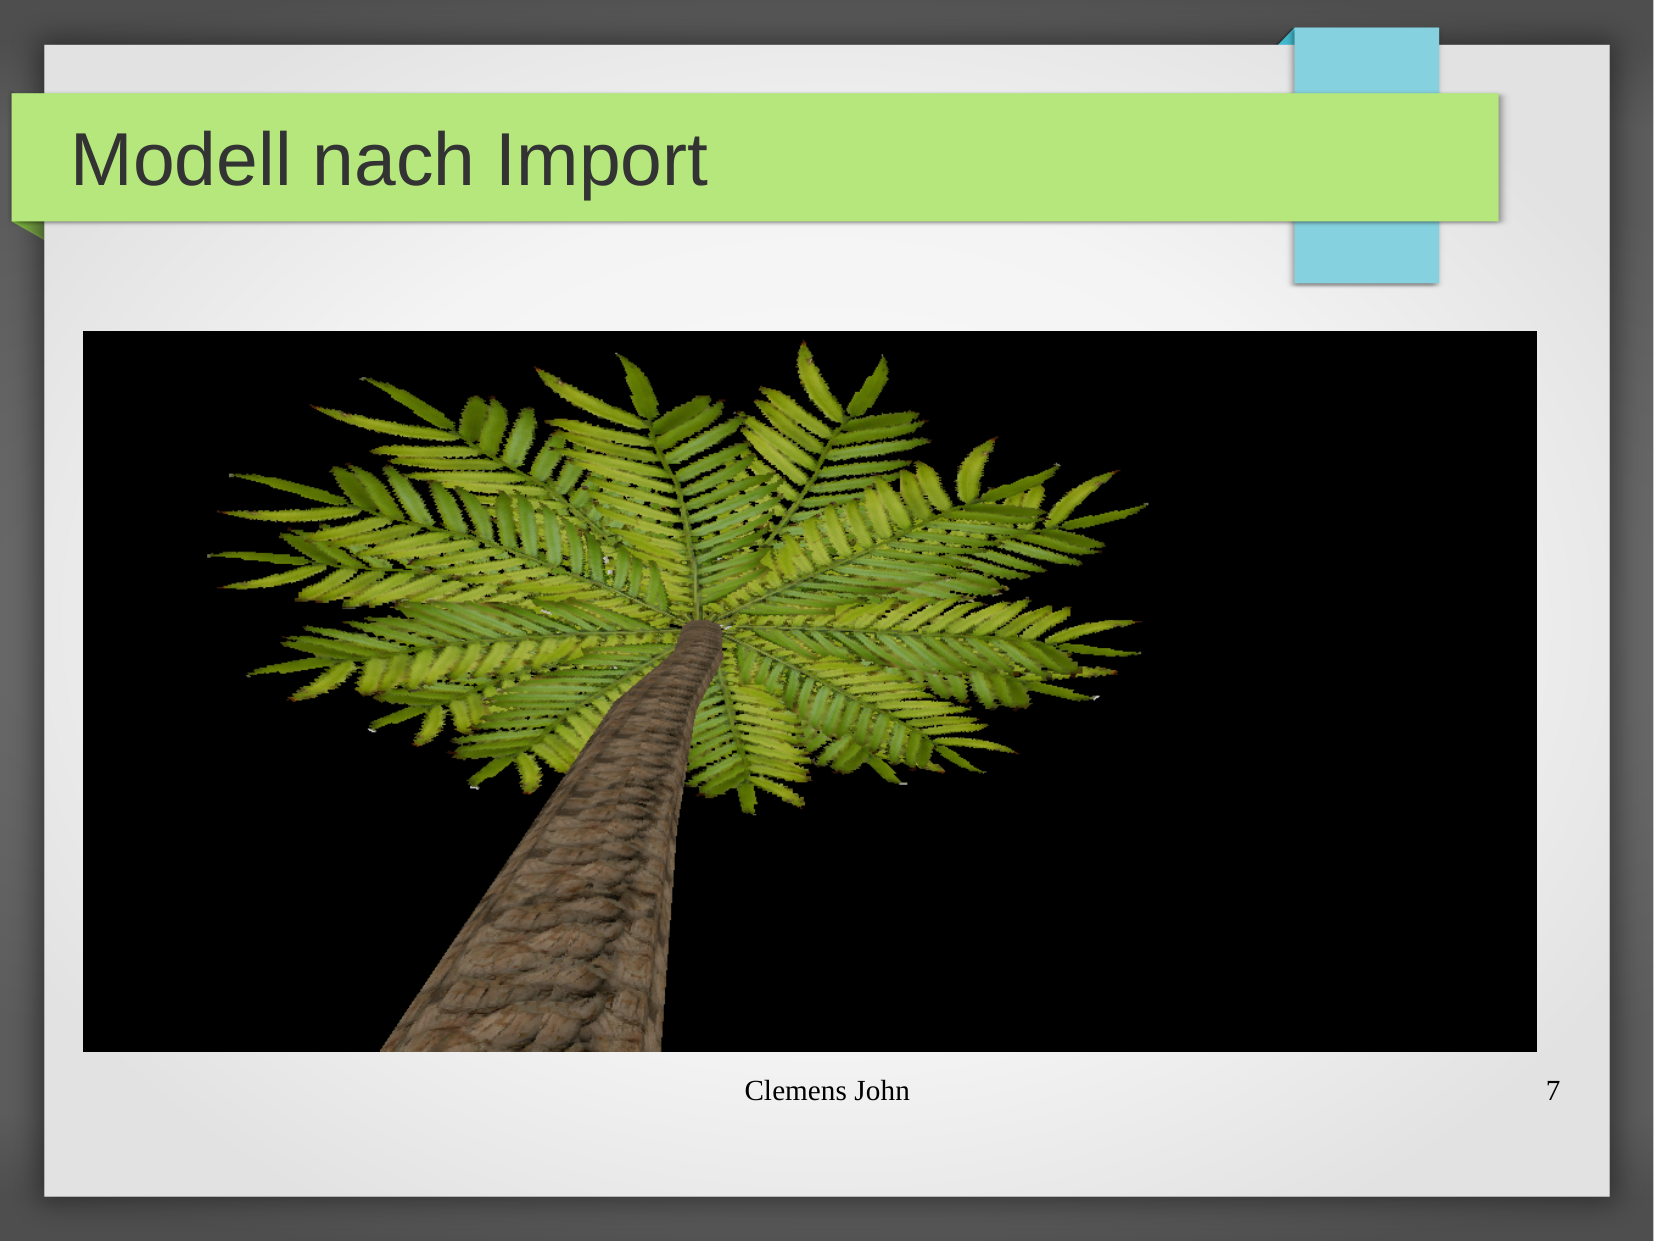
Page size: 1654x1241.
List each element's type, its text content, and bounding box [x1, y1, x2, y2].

title Modell nach Import [70, 106, 1229, 213]
picture [0, 0, 1654, 1241]
